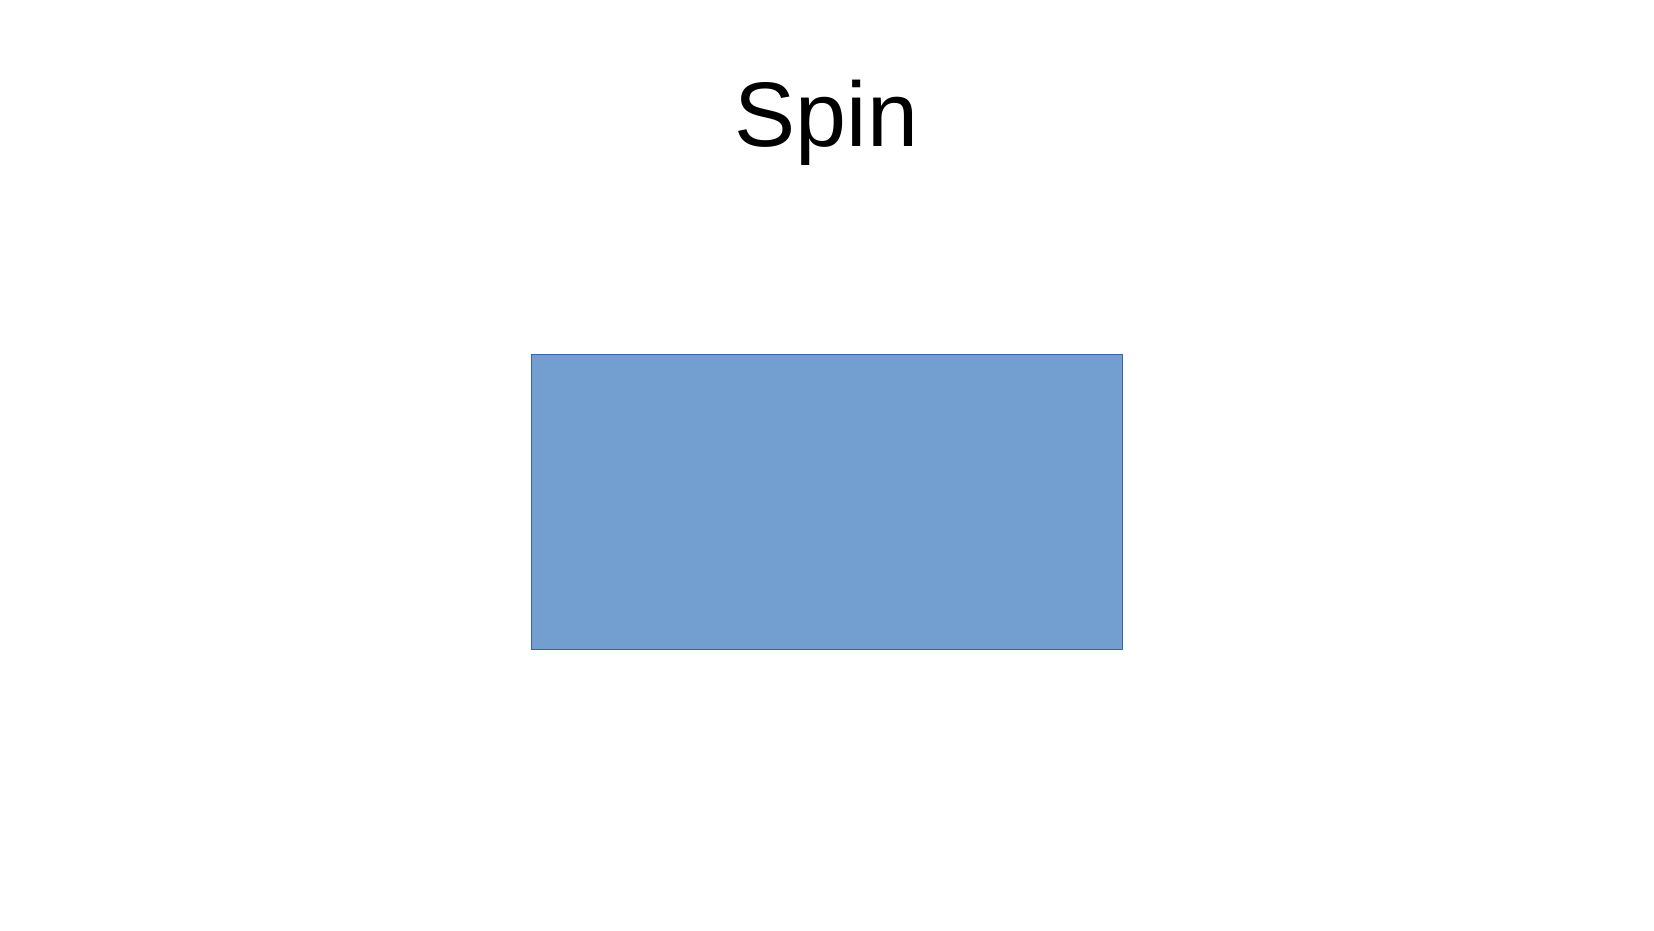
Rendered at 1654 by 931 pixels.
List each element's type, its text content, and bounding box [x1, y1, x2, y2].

title Spin [82, 37, 1571, 193]
text_box [531, 354, 1123, 650]
